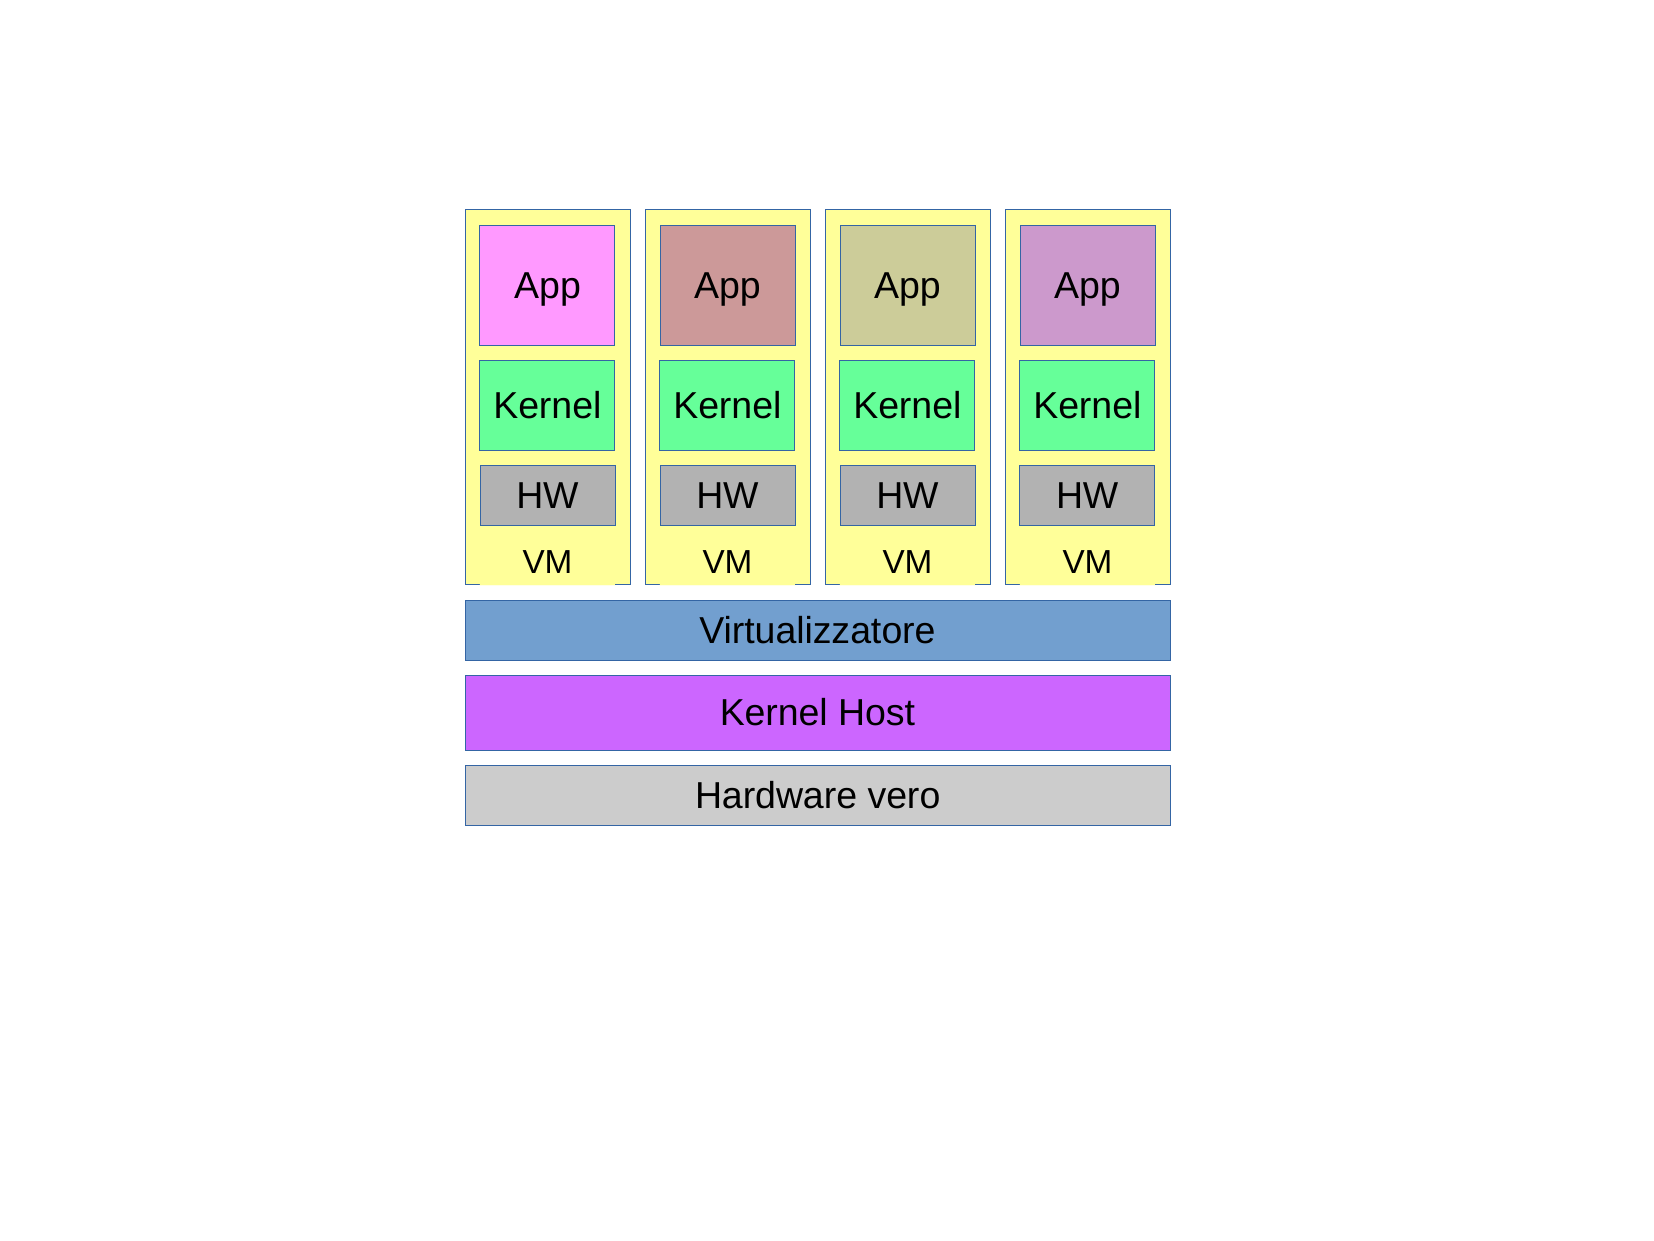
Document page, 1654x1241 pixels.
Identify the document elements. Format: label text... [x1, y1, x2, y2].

text_box Kernel [839, 360, 975, 451]
text_box [465, 209, 631, 585]
text_box [825, 209, 991, 585]
text_box App [660, 225, 796, 346]
text_box [645, 209, 811, 585]
text_box VM [839, 539, 975, 585]
text_box HW [1019, 465, 1155, 526]
text_box HW [480, 465, 616, 526]
text_box Kernel Host [465, 675, 1171, 751]
text_box Kernel [1019, 360, 1155, 451]
text_box HW [840, 465, 976, 526]
text_box App [479, 225, 615, 346]
text_box Kernel [479, 360, 615, 451]
text_box App [840, 225, 976, 346]
text_box Hardware vero [465, 765, 1171, 826]
text_box HW [660, 465, 796, 526]
text_box VM [479, 539, 615, 585]
text_box VM [659, 539, 795, 585]
text_box VM [1019, 539, 1155, 585]
text_box App [1020, 225, 1156, 346]
text_box [1005, 209, 1171, 585]
text_box Virtualizzatore [465, 600, 1171, 661]
text_box Kernel [659, 360, 795, 451]
